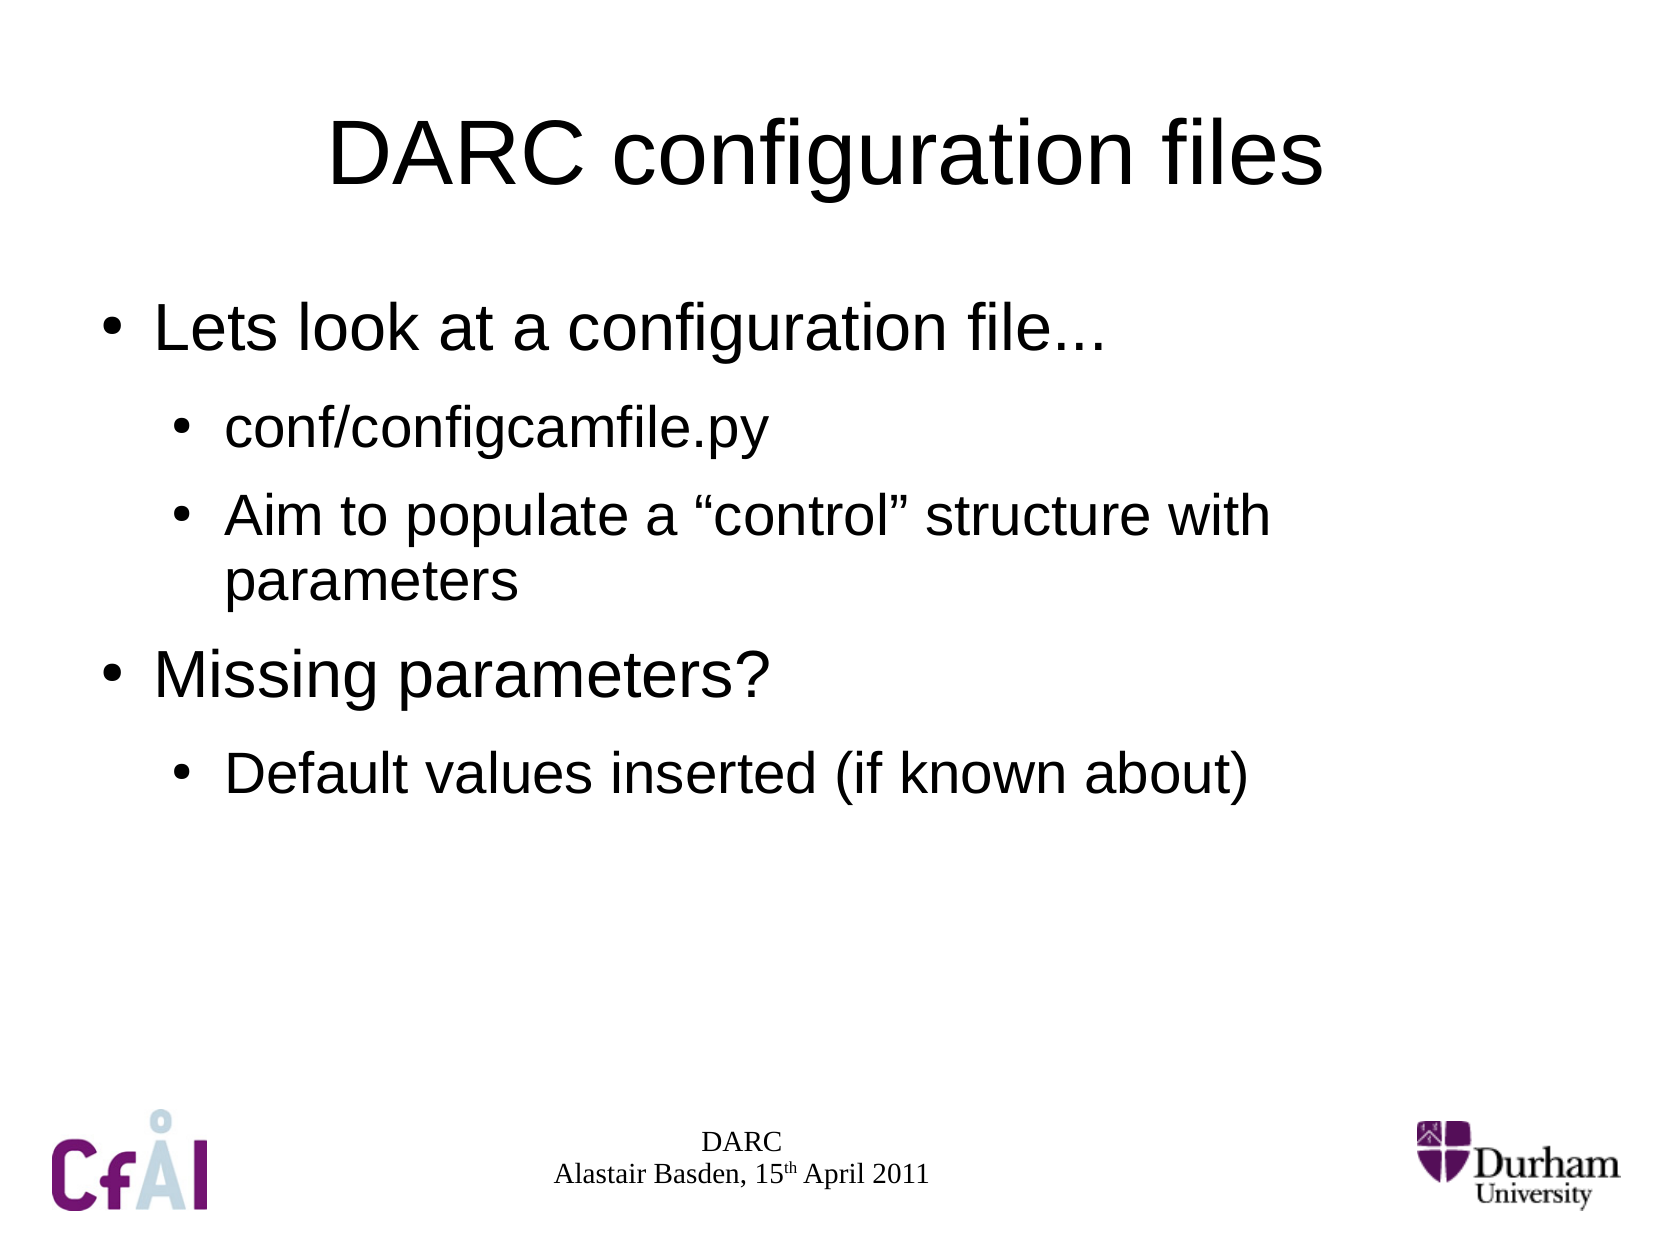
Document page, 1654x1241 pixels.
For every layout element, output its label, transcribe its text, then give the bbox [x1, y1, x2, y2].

picture [52, 1109, 207, 1211]
title DARC configuration files [82, 56, 1571, 250]
picture [1417, 1121, 1621, 1211]
list Lets look at a configuration file... conf/configcamfile.py Aim to populate a “control” structure with parameters Missing parameters? Default values inserted (if known about) [82, 290, 1571, 1109]
